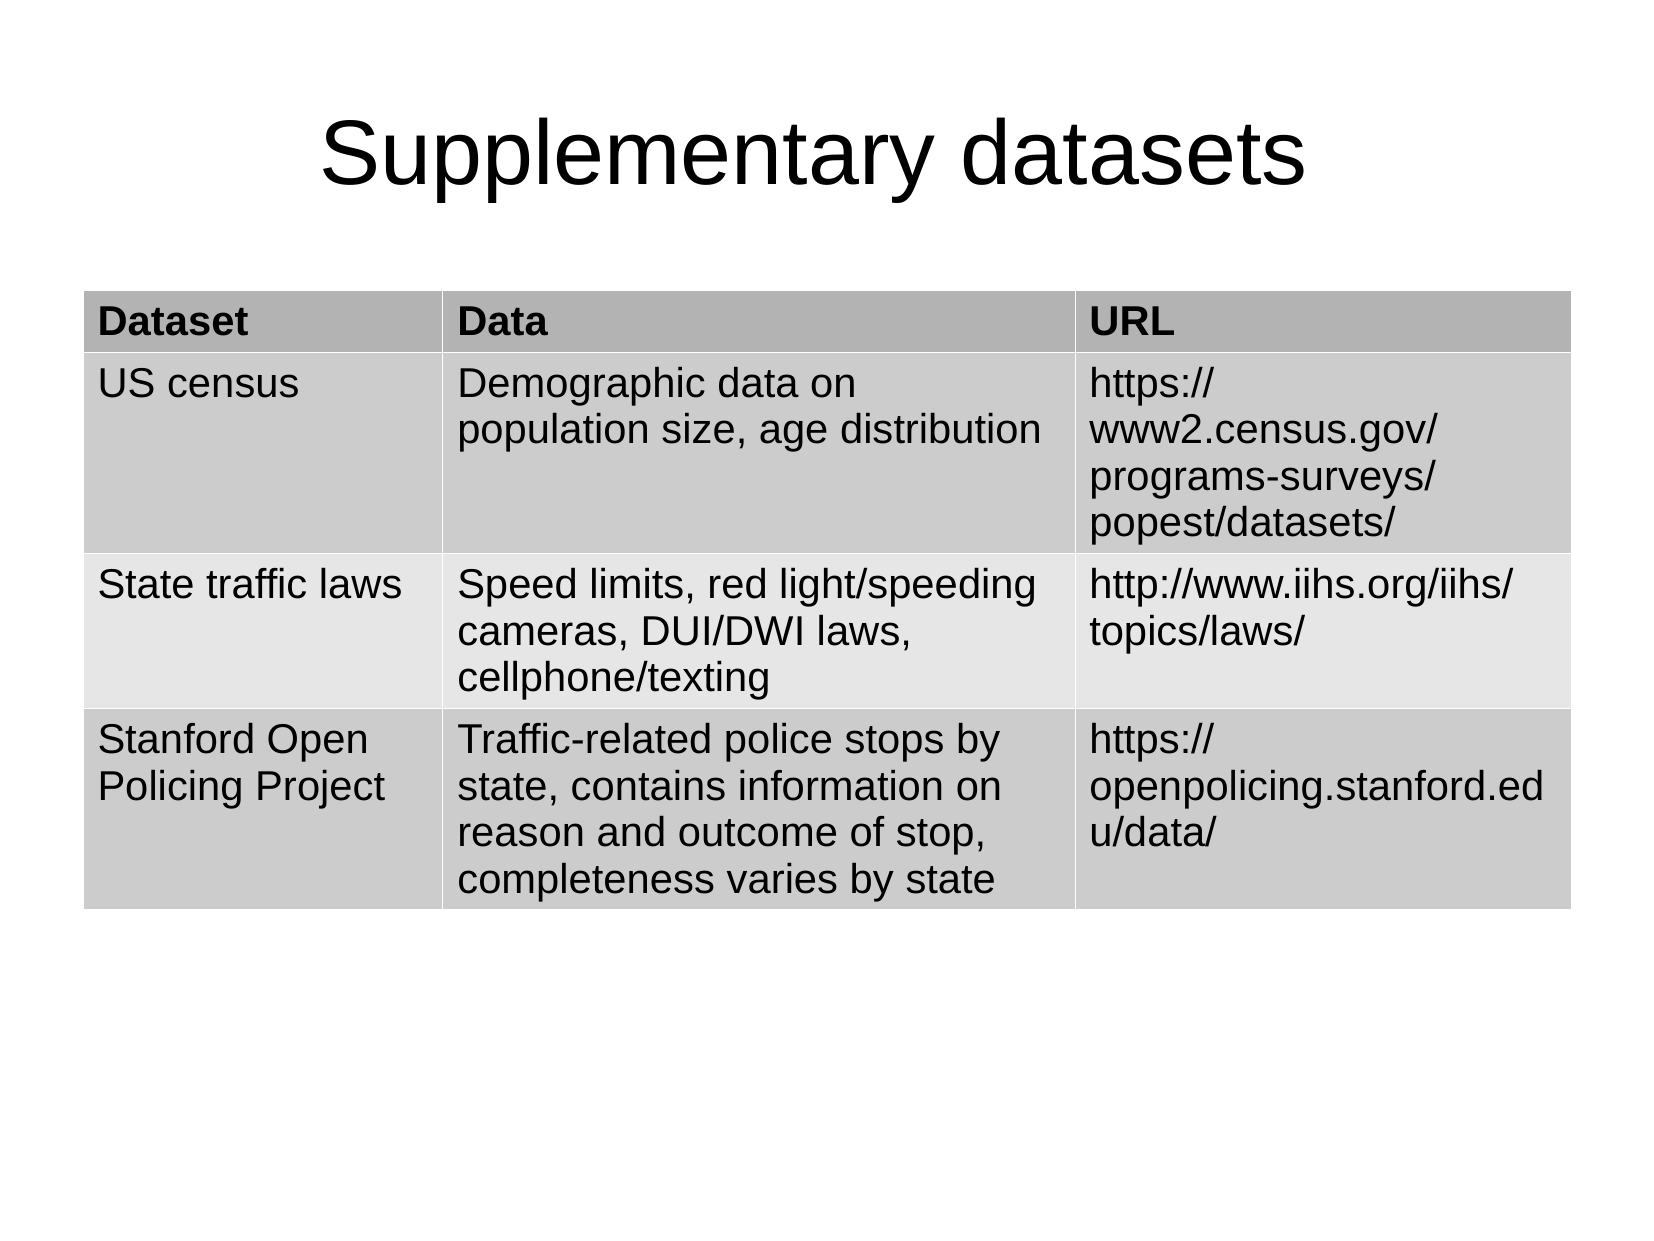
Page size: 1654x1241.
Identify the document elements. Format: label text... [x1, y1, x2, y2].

table_cell State traffic laws [84, 554, 442, 708]
table_cell Speed limits, red light/speeding cameras, DUI/DWI laws, cellphone/texting [443, 554, 1075, 708]
table_cell Stanford Open Policing Project [84, 709, 442, 909]
table_cell http://www.iihs.org/iihs/topics/laws/ [1076, 554, 1571, 708]
table_cell https://openpolicing.stanford.edu/data/ [1076, 709, 1571, 909]
table_cell https://www2.census.gov/programs-surveys/popest/datasets/ [1076, 353, 1571, 553]
title Supplementary datasets [82, 49, 1571, 257]
table_header Data [443, 291, 1075, 352]
table_header Dataset [84, 291, 442, 352]
table_cell US census [84, 353, 442, 553]
table_cell Traffic-related police stops by state, contains information on reason and outcome of stop, completeness varies by state [443, 709, 1075, 909]
table_cell Demographic data on population size, age distribution [443, 353, 1075, 553]
table_header URL [1076, 291, 1571, 352]
